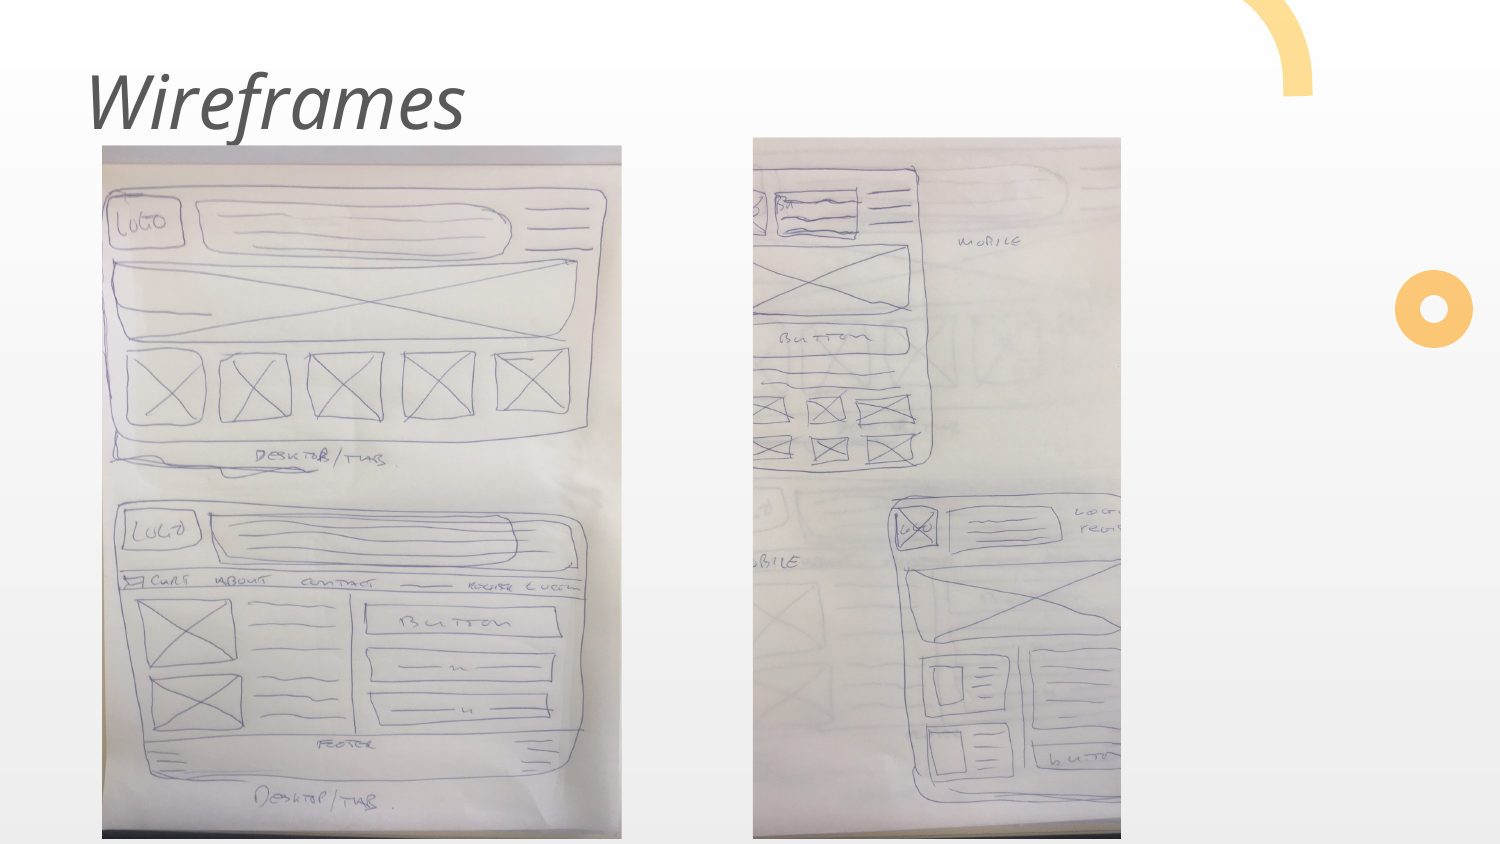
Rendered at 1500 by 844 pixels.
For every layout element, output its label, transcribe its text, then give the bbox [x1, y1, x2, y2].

picture [102, 145, 622, 839]
text_box Wireframes [70, 47, 782, 212]
picture [752, 137, 1121, 839]
